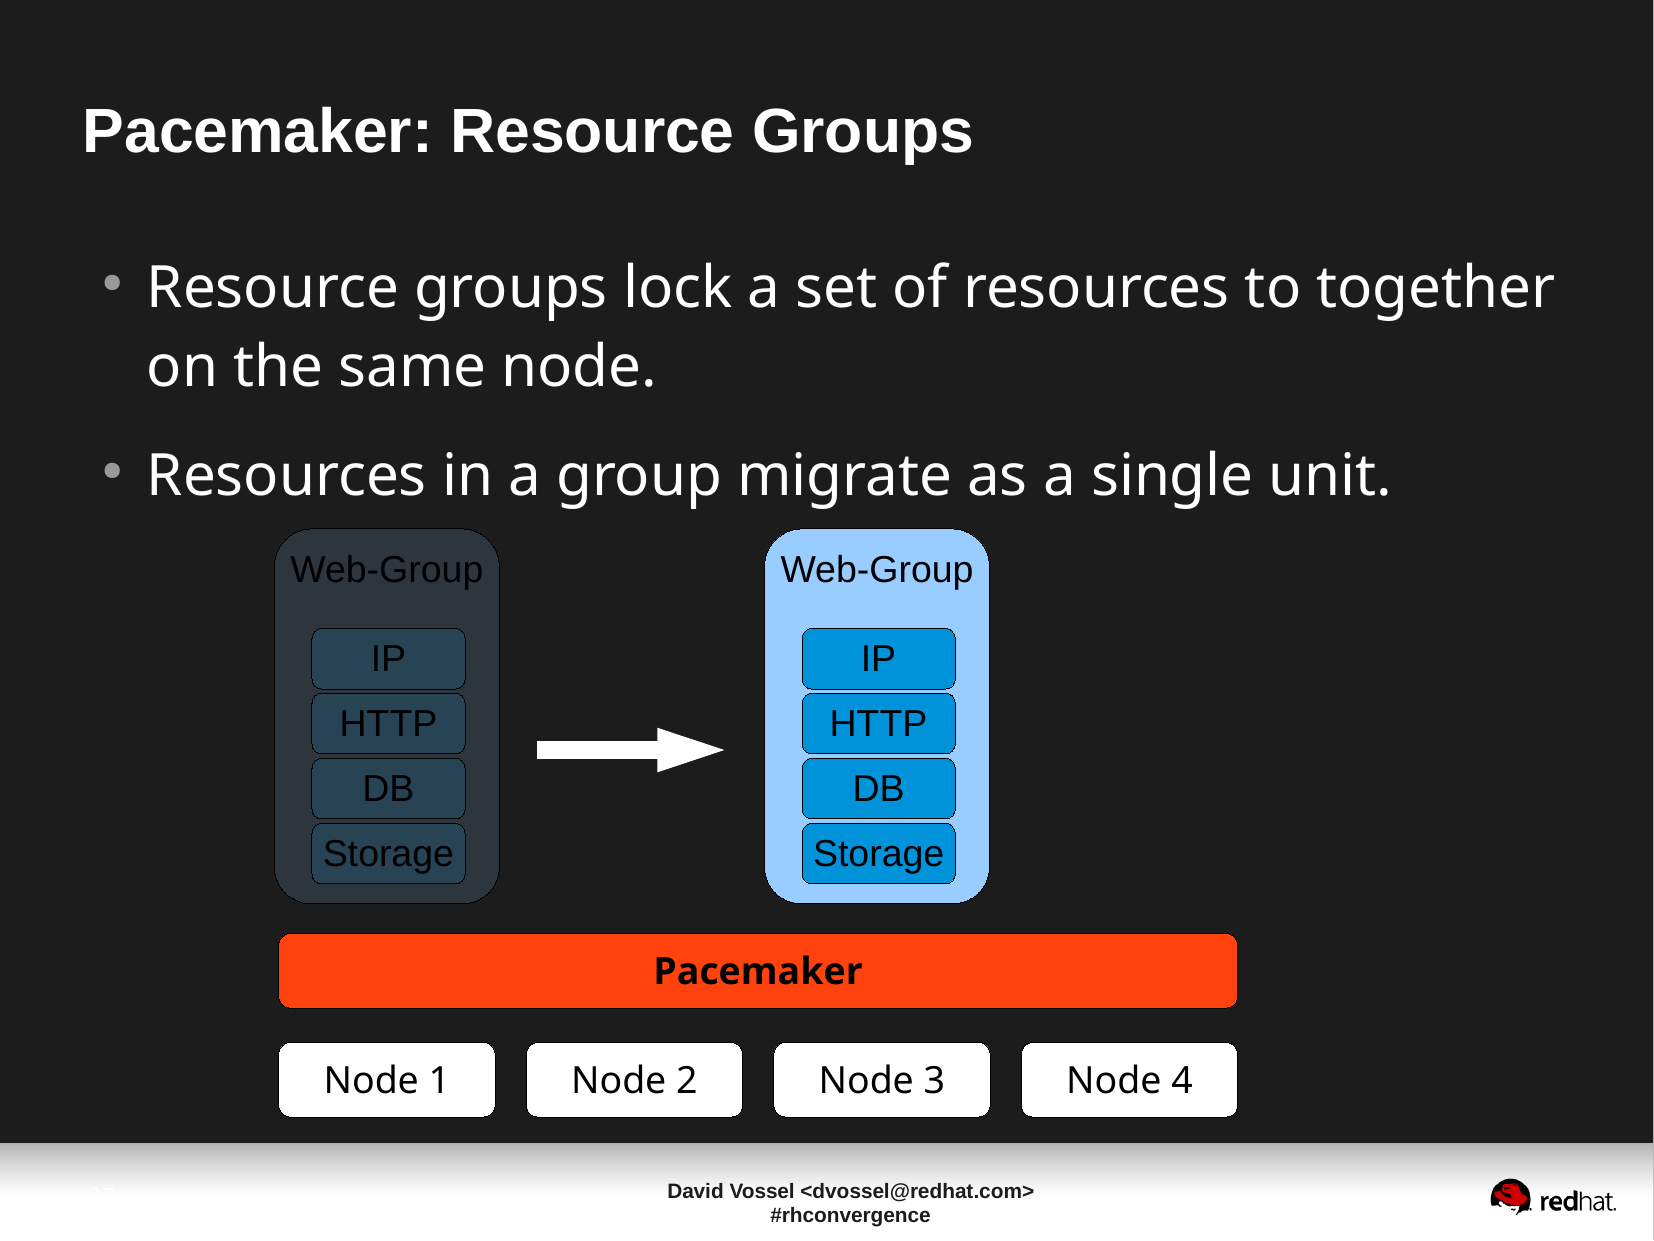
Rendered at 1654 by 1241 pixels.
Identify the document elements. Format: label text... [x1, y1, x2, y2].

text_box HTTP [311, 693, 466, 754]
text_box DB [802, 758, 956, 819]
text_box IP [311, 628, 466, 690]
text_box HTTP [802, 693, 956, 754]
text_box Web-Group [274, 528, 500, 904]
text_box Pacemaker [278, 933, 1238, 1009]
text_box DB [311, 758, 466, 819]
text_box Storage [311, 823, 466, 884]
text_box Web-Group [764, 528, 990, 904]
text_box Node 4 [1021, 1042, 1238, 1118]
text_box Node 2 [526, 1042, 743, 1118]
text_box IP [802, 628, 956, 690]
text_box Node 3 [773, 1042, 991, 1118]
list Resource groups lock a set of resources to together on the same node. Resources in a group migrate as a single unit. [86, 244, 1576, 451]
text_box Node 1 [278, 1042, 496, 1118]
title Pacemaker: Resource Groups [82, 37, 1571, 226]
text_box Storage [802, 823, 956, 884]
picture [0, 1143, 1654, 1241]
